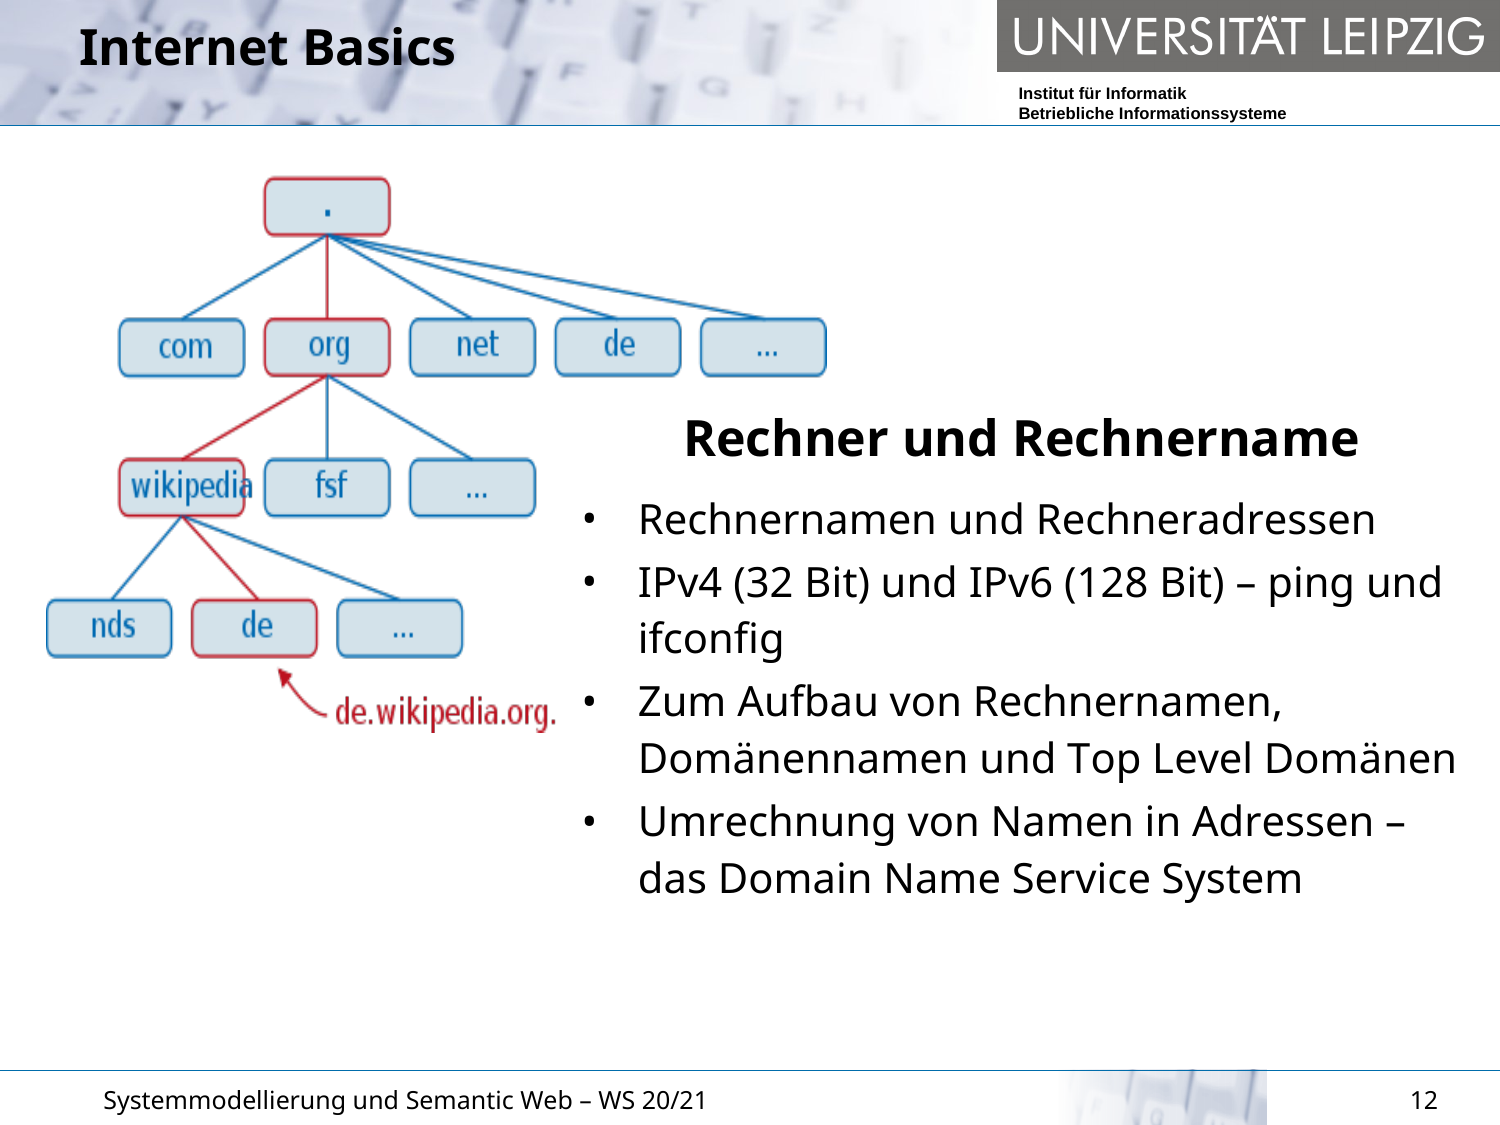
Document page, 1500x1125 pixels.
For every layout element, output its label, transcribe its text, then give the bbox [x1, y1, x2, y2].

text_box Internet Basics [64, 7, 472, 83]
list Rechner und Rechnername Rechnernamen und Rechneradressen IPv4 (32 Bit) und IPv6 (128 Bit) – ping und ifconfig Zum Aufbau von Rechnernamen, Domänennamen und Top Level Domänen Umrechnung von Namen in Adressen – das Domain Name Service System [566, 395, 1477, 963]
picture [0, 0, 1500, 125]
picture [1057, 1071, 1267, 1125]
picture [46, 166, 827, 733]
